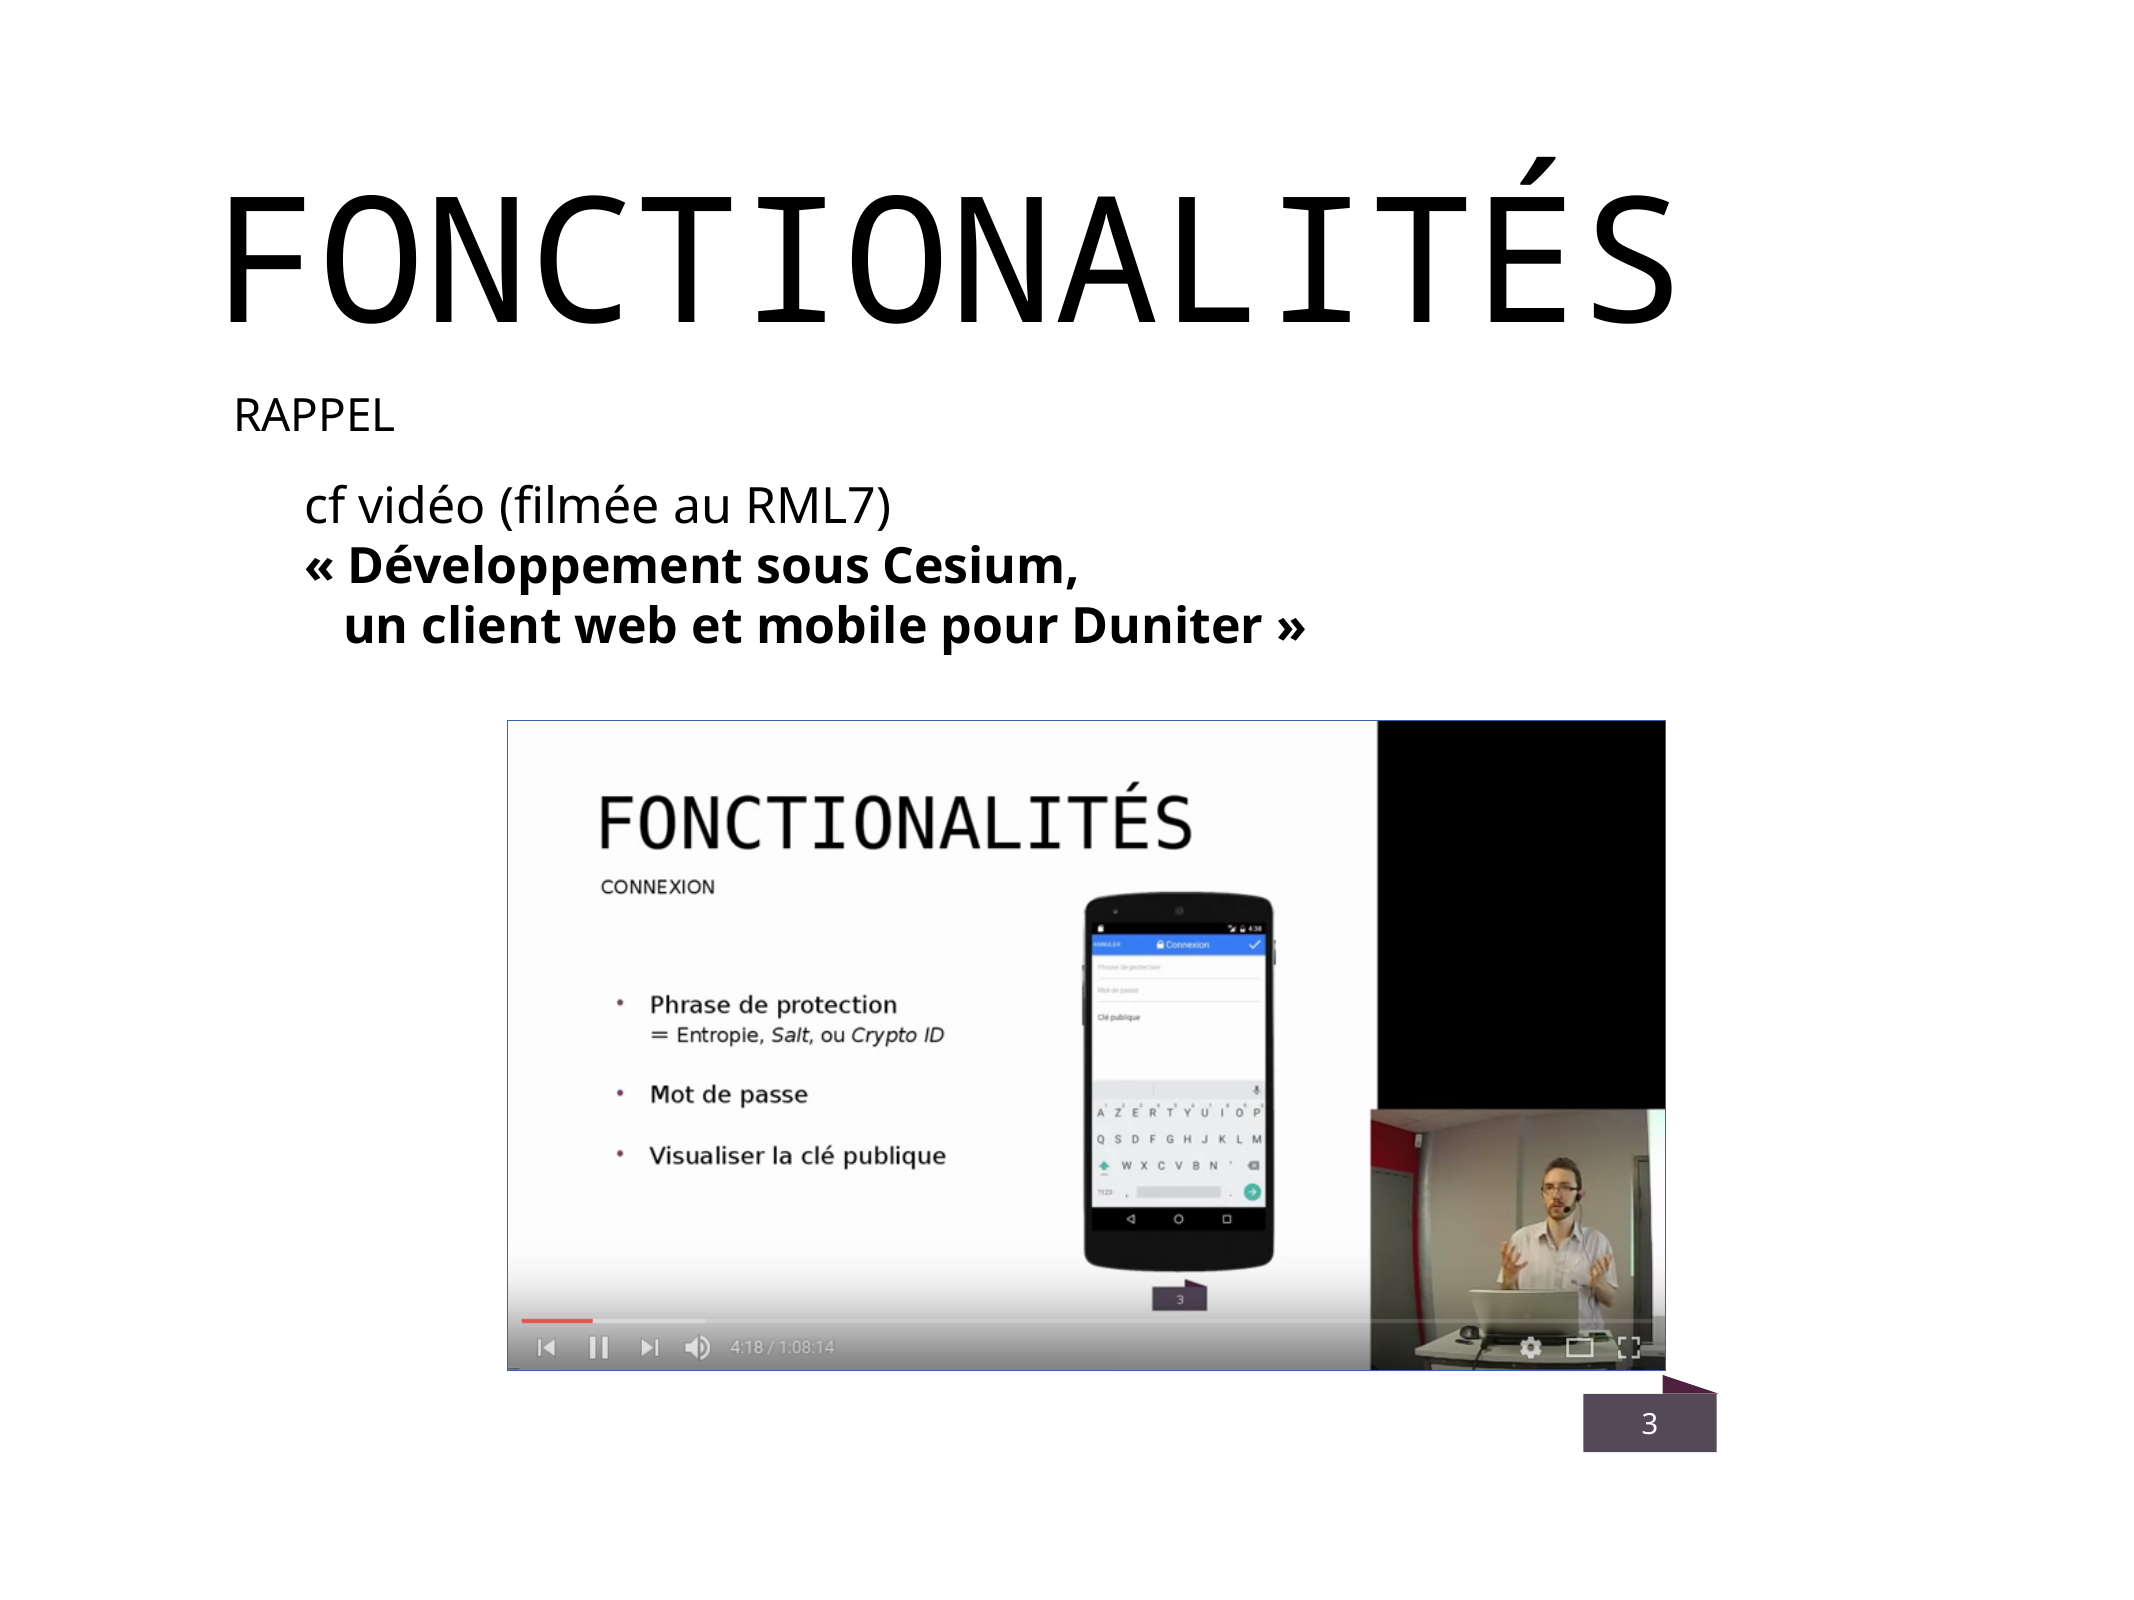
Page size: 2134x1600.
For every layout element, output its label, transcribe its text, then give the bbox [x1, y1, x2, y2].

list 3 [1583, 1393, 1717, 1453]
title Fonctionalités [206, 141, 1923, 363]
picture [507, 720, 1666, 1371]
list cf vidéo (filmée au RML7) « Développement sous Cesium, un client web et mobile pour Duniter » [225, 370, 1938, 756]
list RAPPEL [225, 370, 1063, 457]
